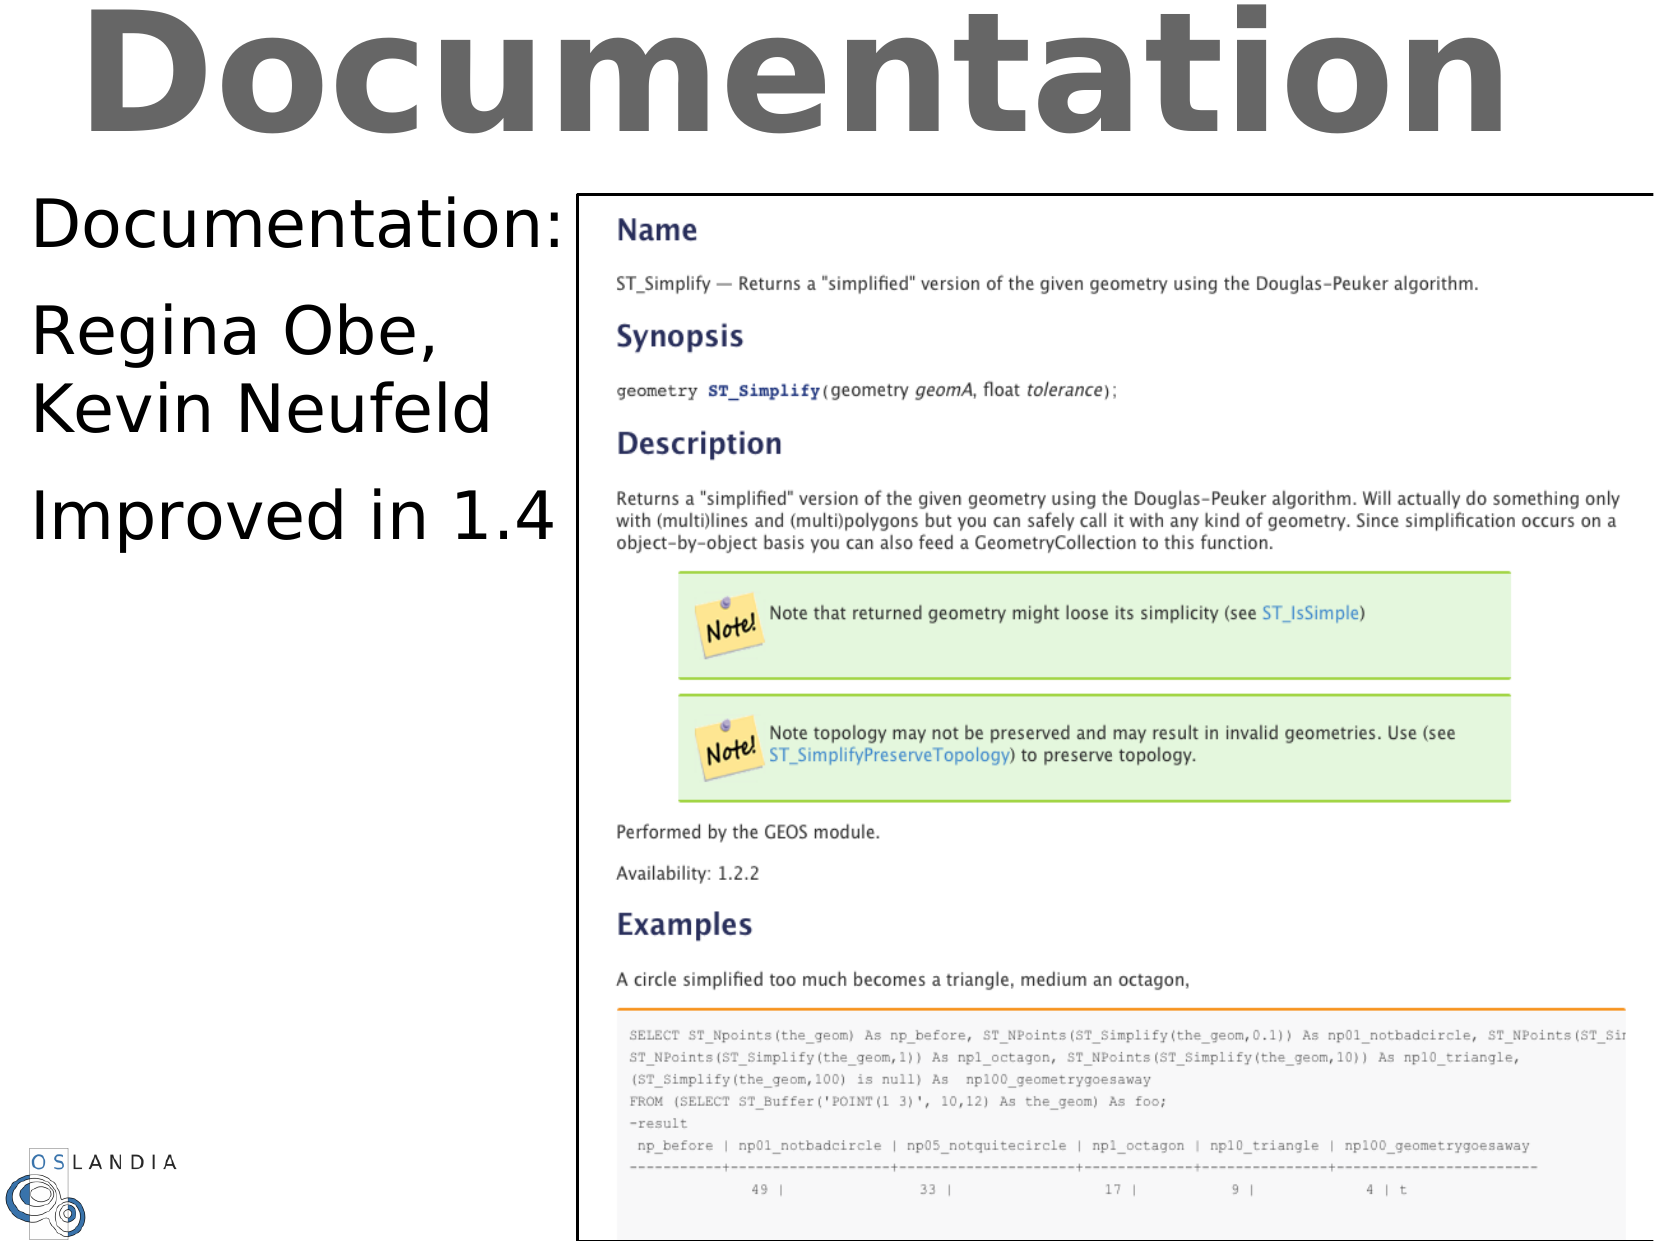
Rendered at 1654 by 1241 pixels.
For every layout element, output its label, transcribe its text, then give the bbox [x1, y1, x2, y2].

picture [0, 0, 1654, 193]
list Documentation: Regina Obe, Kevin Neufeld Improved in 1.4 [0, 185, 1489, 1092]
title Documentation [76, 0, 1565, 171]
picture [0, 1092, 576, 1241]
picture [579, 195, 1654, 1241]
